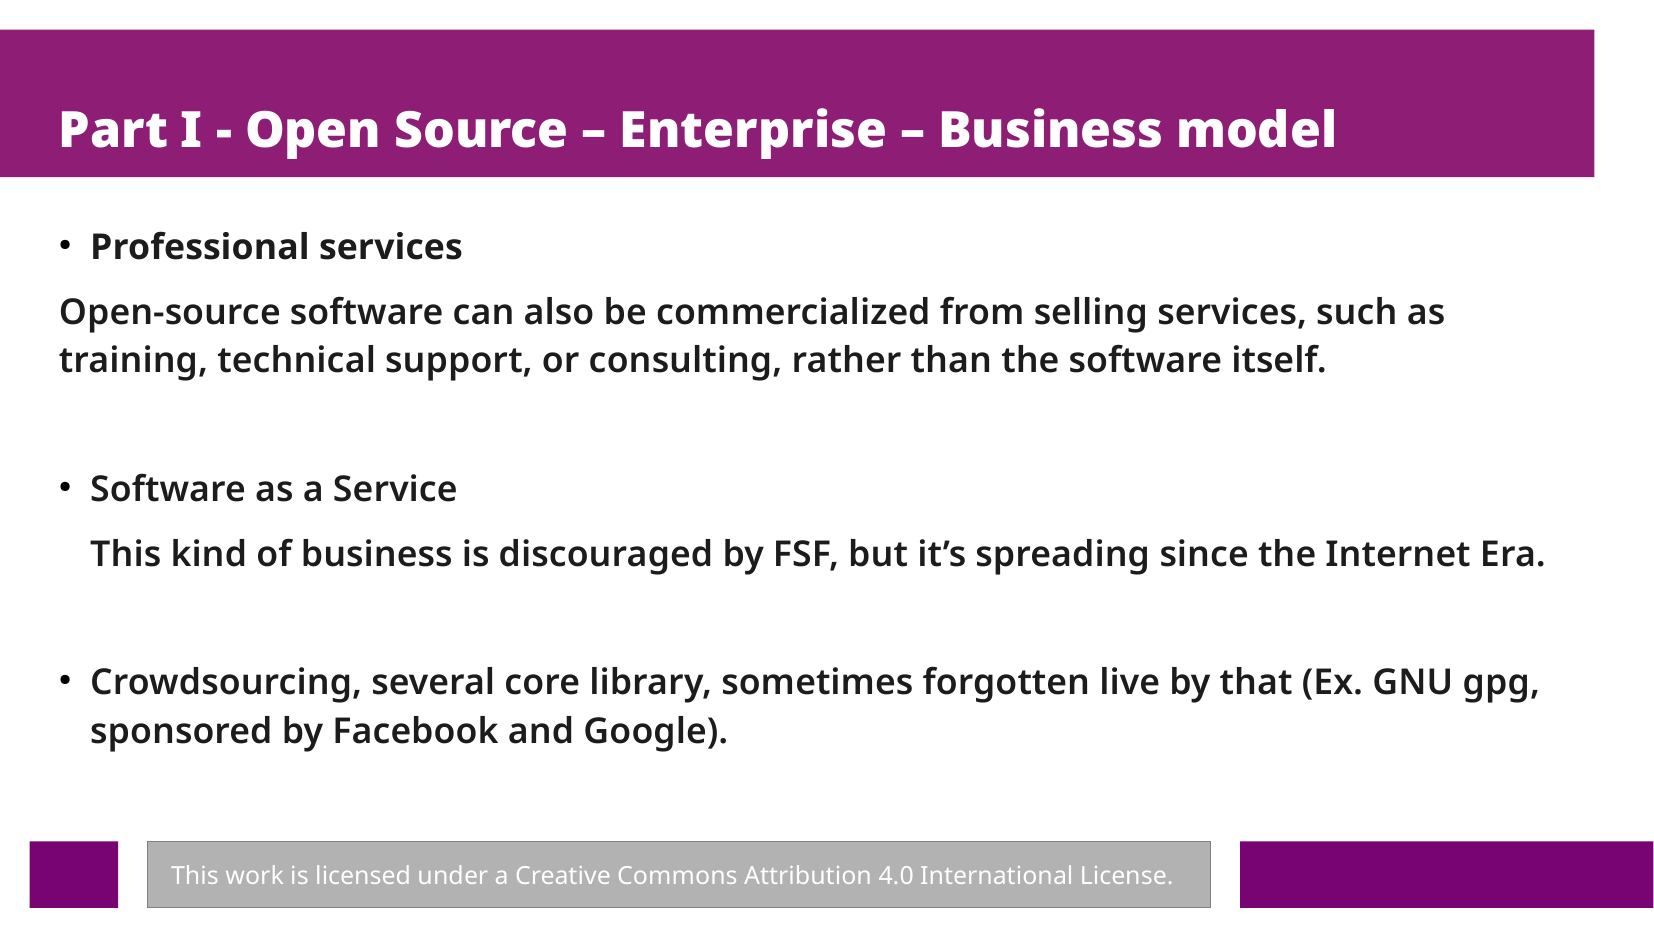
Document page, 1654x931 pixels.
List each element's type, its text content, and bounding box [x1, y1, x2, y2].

title Part I - Open Source – Enterprise – Business model [59, 44, 1595, 163]
list Professional services Open-source software can also be commercialized from selling services, such as training, technical support, or consulting, rather than the software itself. Software as a Service This kind of business is discouraged by FSF, but it’s spreading since the Internet Era. Crowdsourcing, several core library, sometimes forgotten live by that (Ex. GNU gpg, sponsored by Facebook and Google). [59, 221, 1565, 798]
